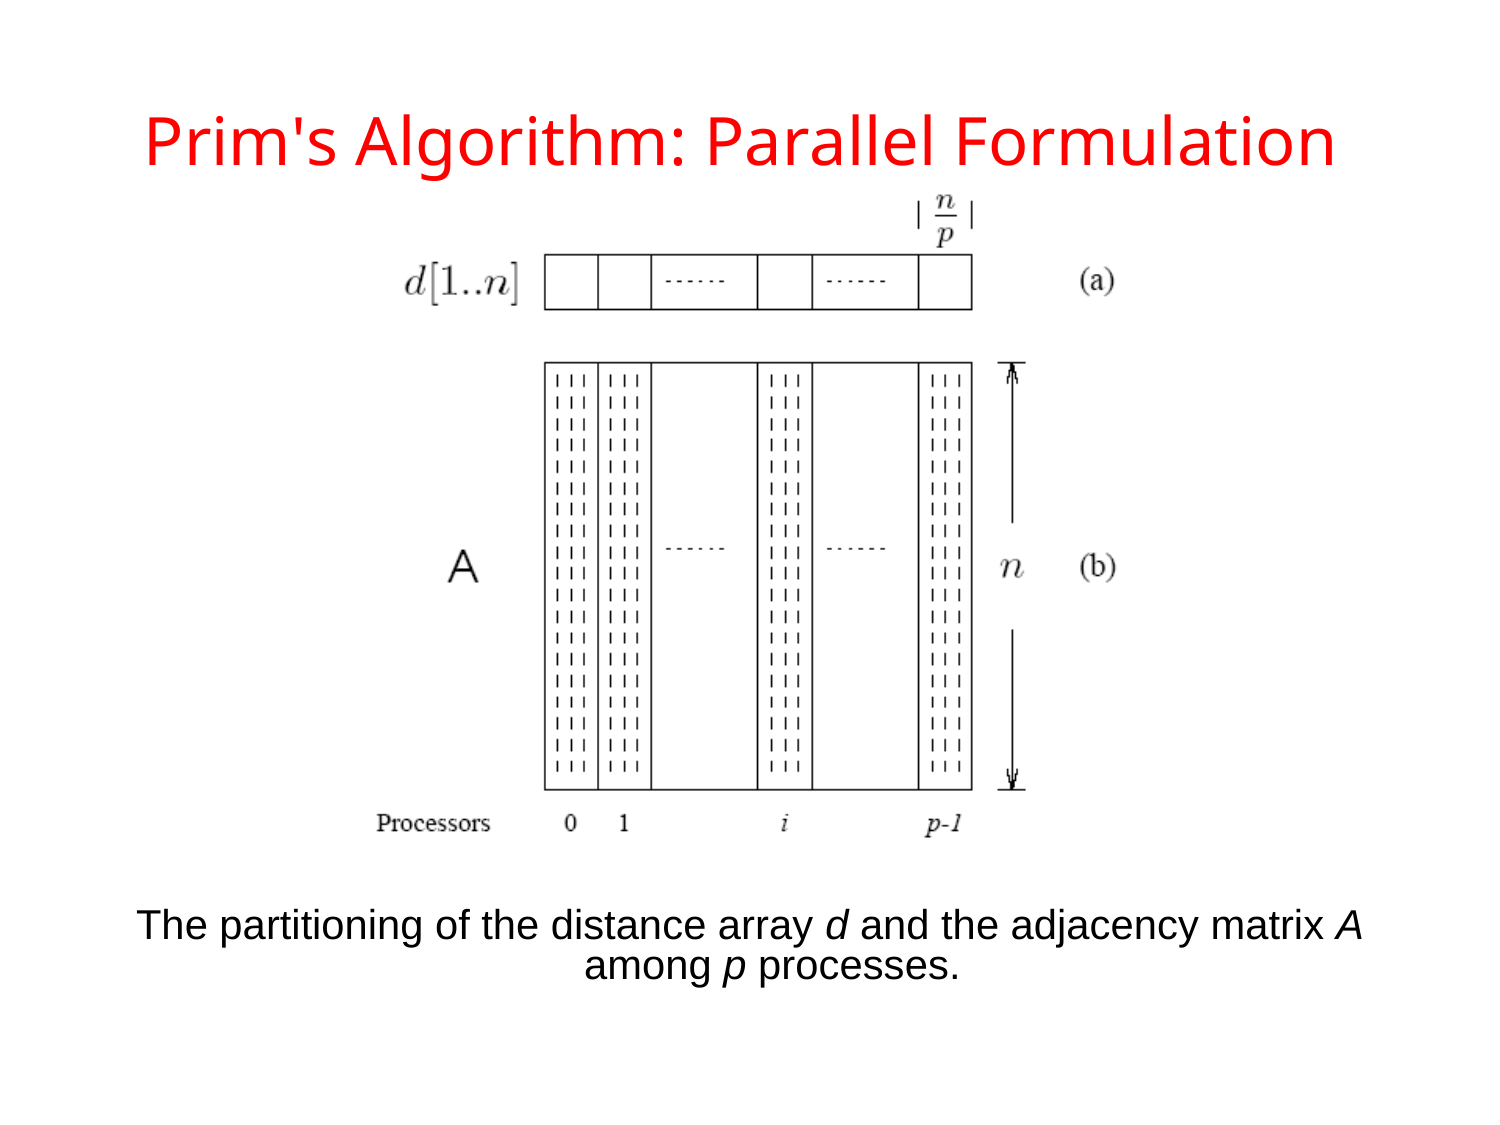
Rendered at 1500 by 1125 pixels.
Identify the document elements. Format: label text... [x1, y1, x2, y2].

list The partitioning of the distance array d and the adjacency matrix A among p processes. [75, 899, 1426, 1005]
picture [374, 187, 1126, 855]
title Prim's Algorithm: Parallel Formulation [75, 45, 1426, 233]
